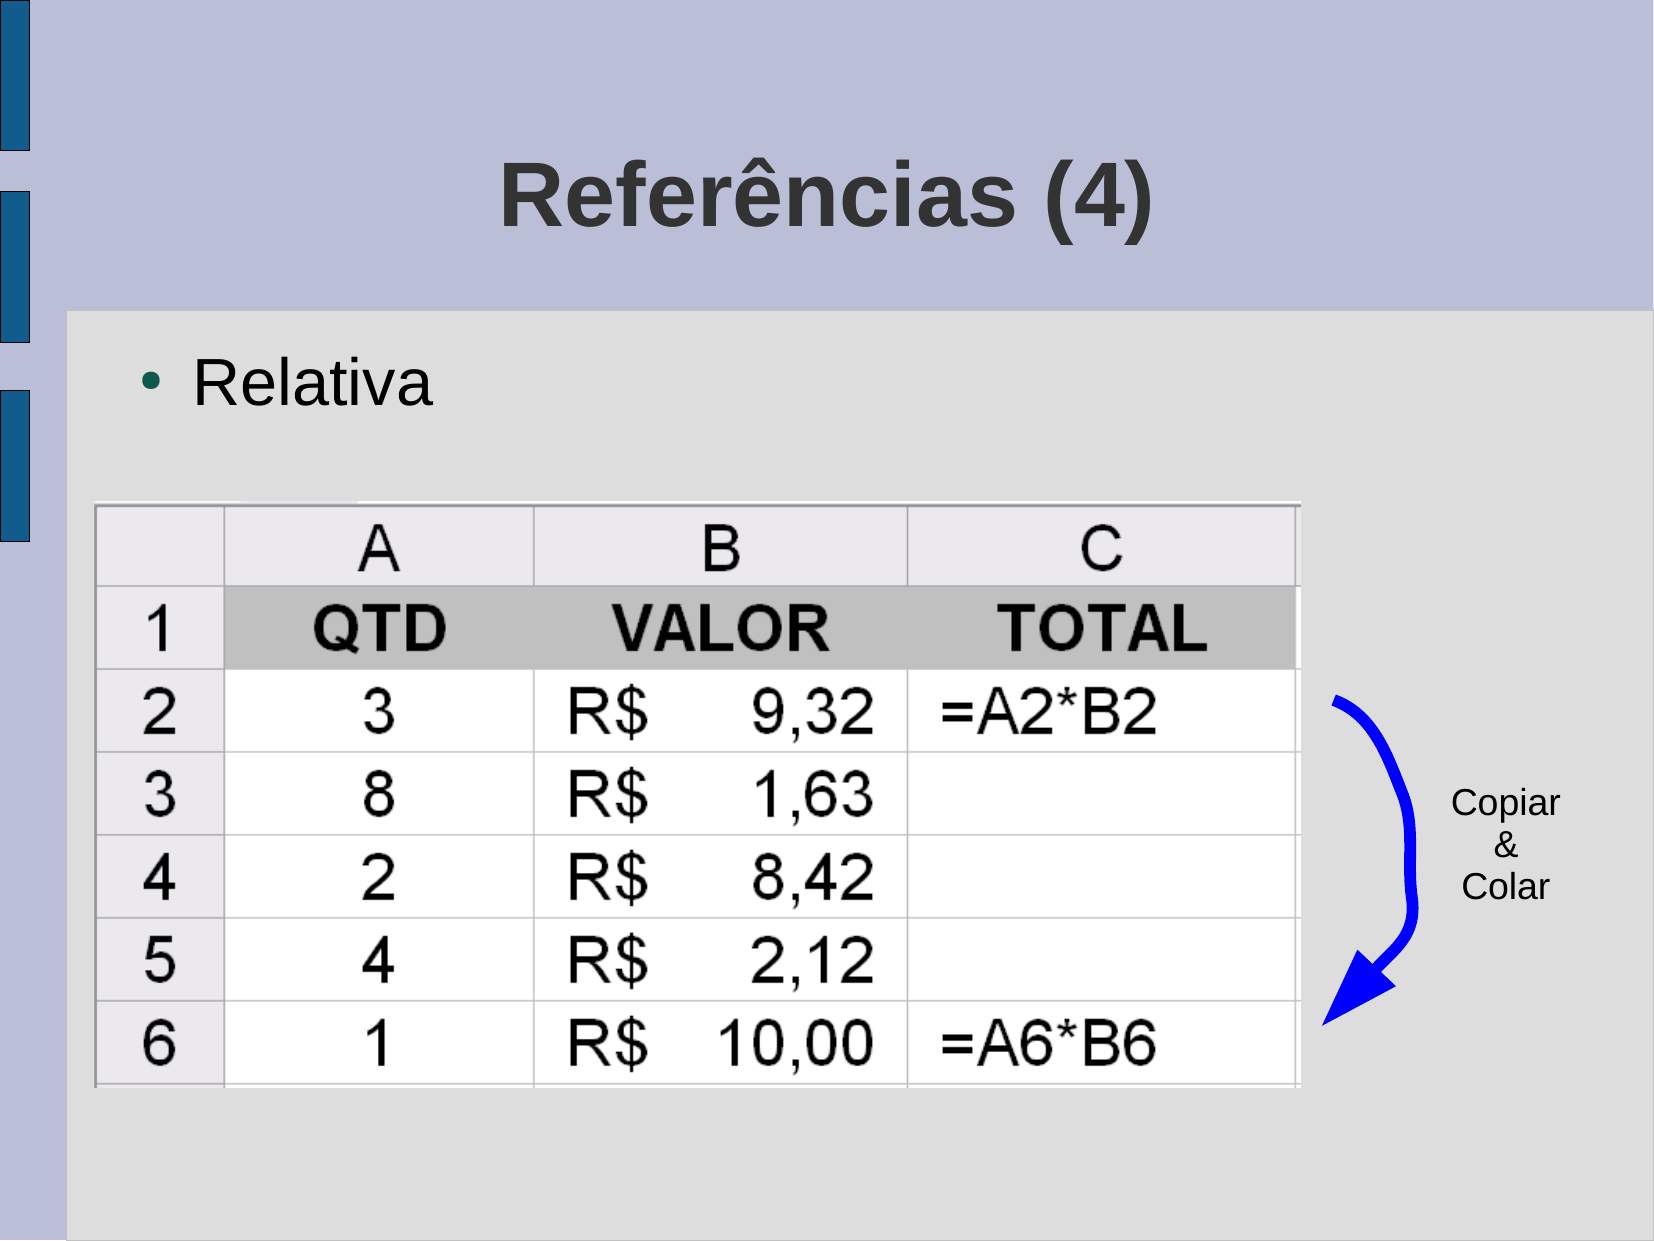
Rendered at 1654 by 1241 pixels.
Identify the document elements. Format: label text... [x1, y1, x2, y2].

list Relativa [121, 916, 1534, 1112]
title Referências (4) [121, 98, 1534, 291]
picture [94, 501, 1301, 1088]
text_box Copiar & Colar [1299, 774, 1654, 916]
list Relativa [121, 344, 1534, 774]
